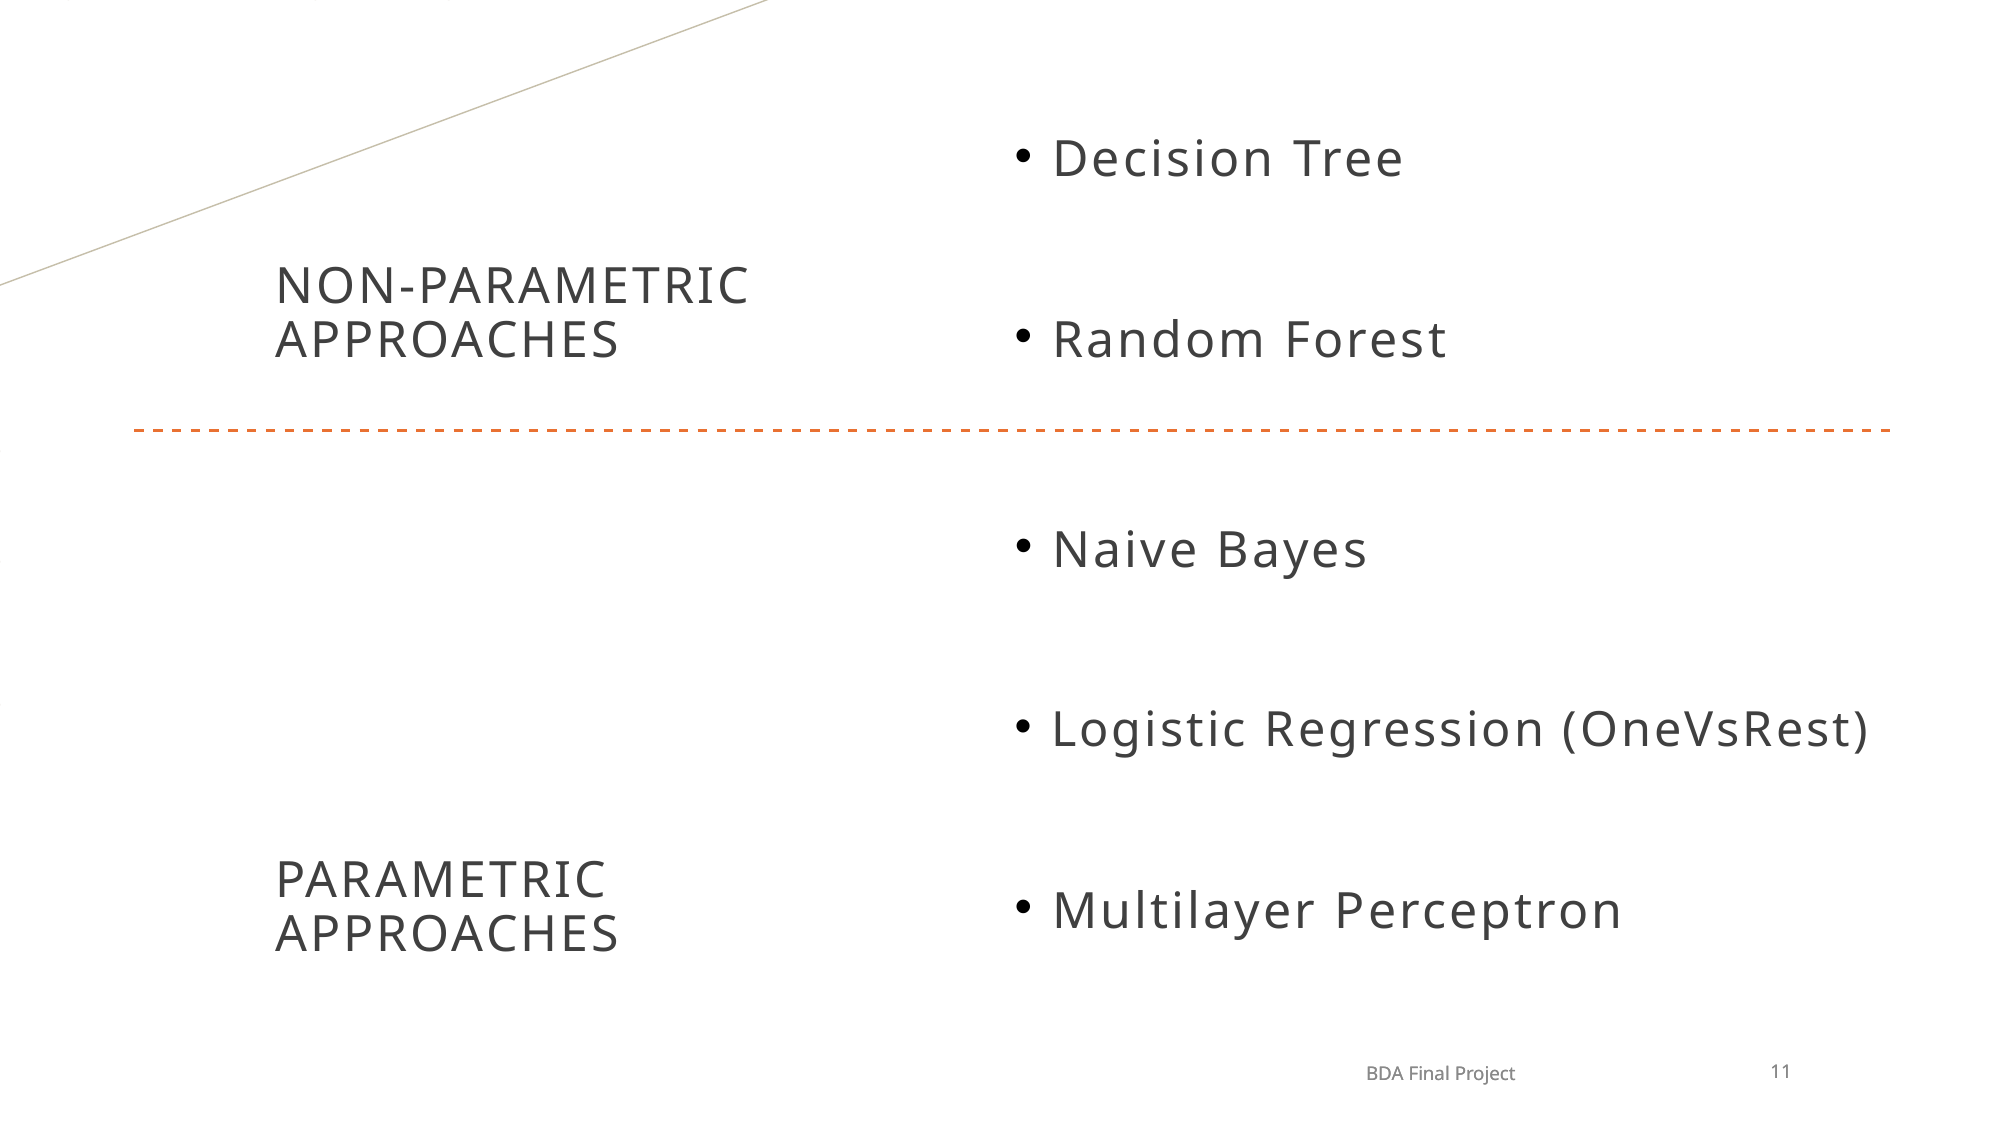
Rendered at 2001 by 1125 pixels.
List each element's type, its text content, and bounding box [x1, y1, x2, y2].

list Logistic Regression (OneVsRest) [999, 706, 1891, 767]
text_box BDA Final Project [1174, 1042, 1707, 1103]
list Multilayer Perceptron [999, 887, 1891, 947]
list Decision Tree [999, 135, 1891, 196]
list Random Forest [999, 316, 1891, 376]
text_box Non-Parametric approaches [260, 158, 776, 376]
text_box [1755, 1042, 1863, 1103]
title parametric approaches [260, 752, 776, 970]
list Naive Bayes [999, 526, 1892, 587]
